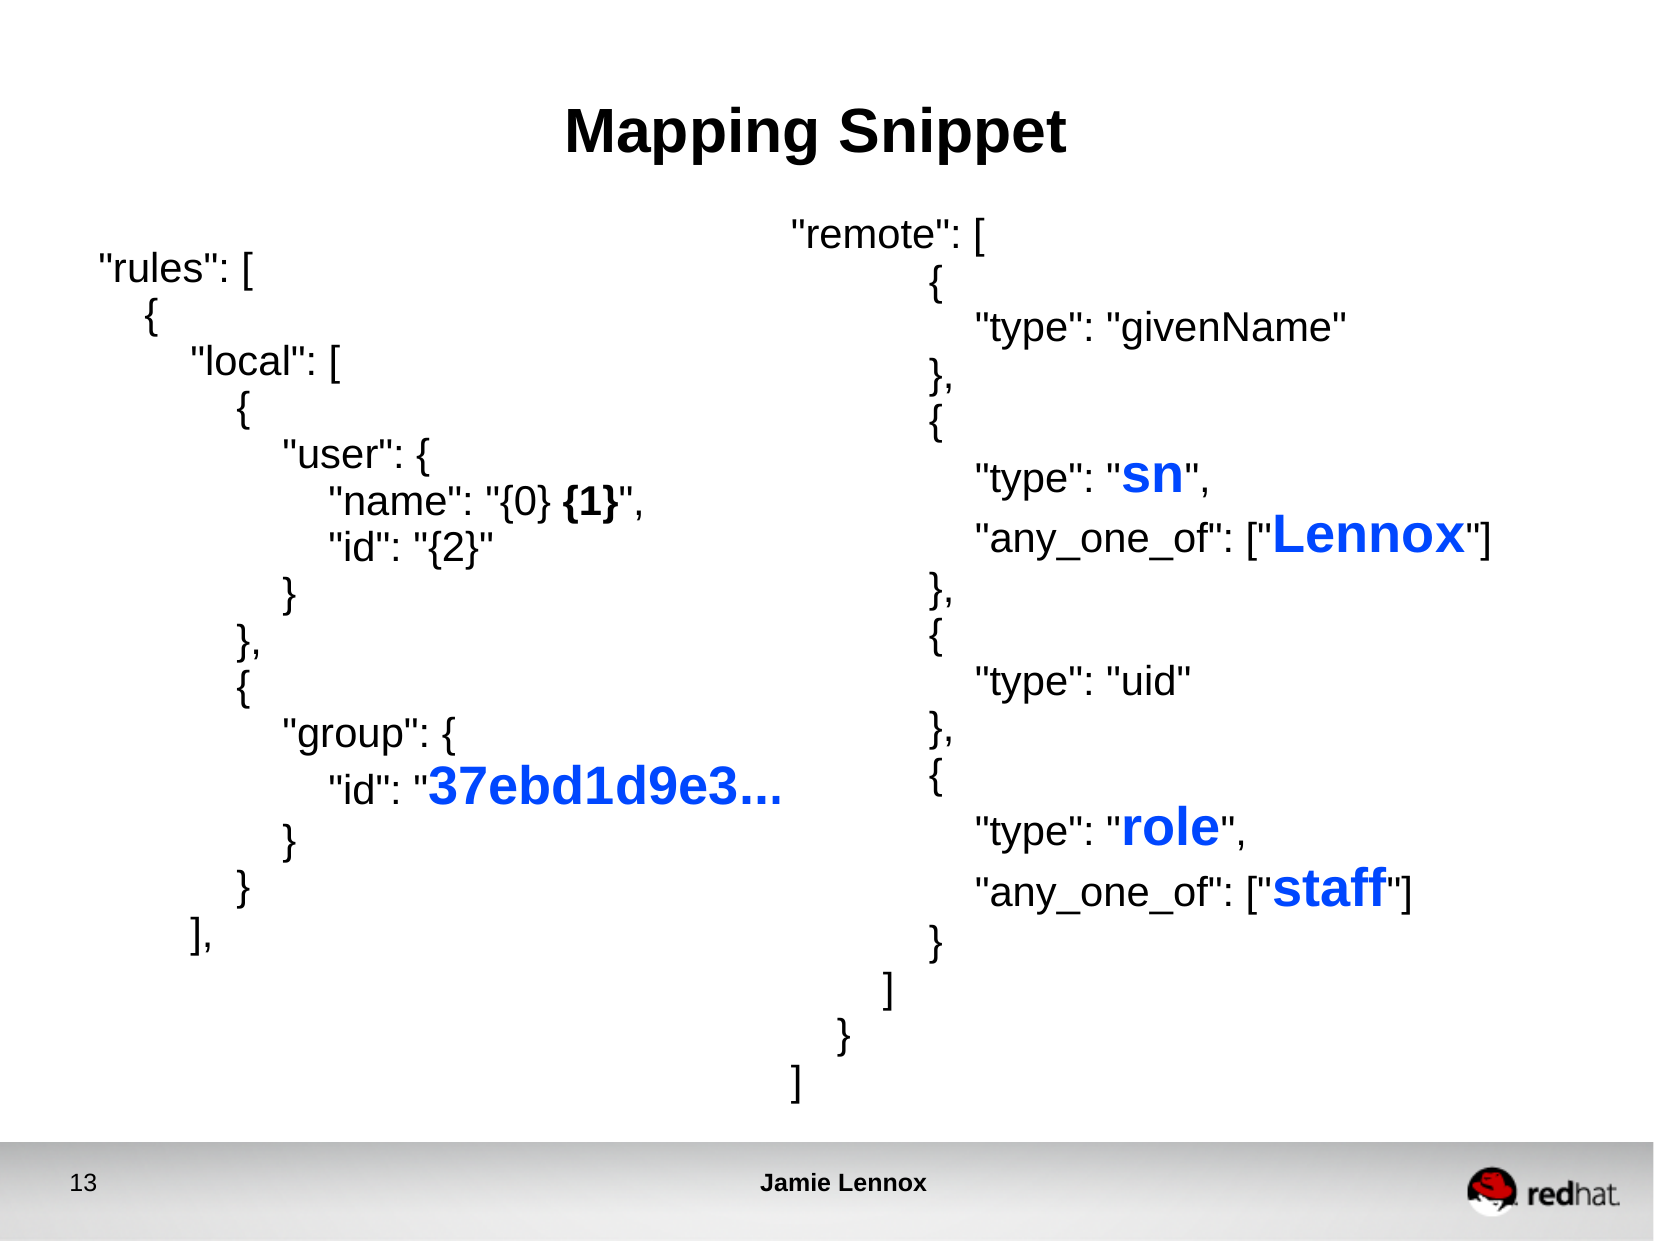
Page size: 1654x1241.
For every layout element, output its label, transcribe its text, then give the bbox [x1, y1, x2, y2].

title Mapping Snippet [82, 37, 1571, 226]
list "rules": [ { "local": [ { "user": { "name": "{0} {1}", "id": "{2}" } }, { "group": { "id": "37ebd1d9e3..." } } ], [86, 244, 779, 1039]
picture [0, 1142, 1654, 1241]
list "remote": [ { "type": "givenName" }, { "type": "sn", "any_one_of": ["Lennox"] }, { "type": "uid" }, { "type": "role", "any_one_of": ["staff"] } ] } ] [779, 211, 1506, 1104]
